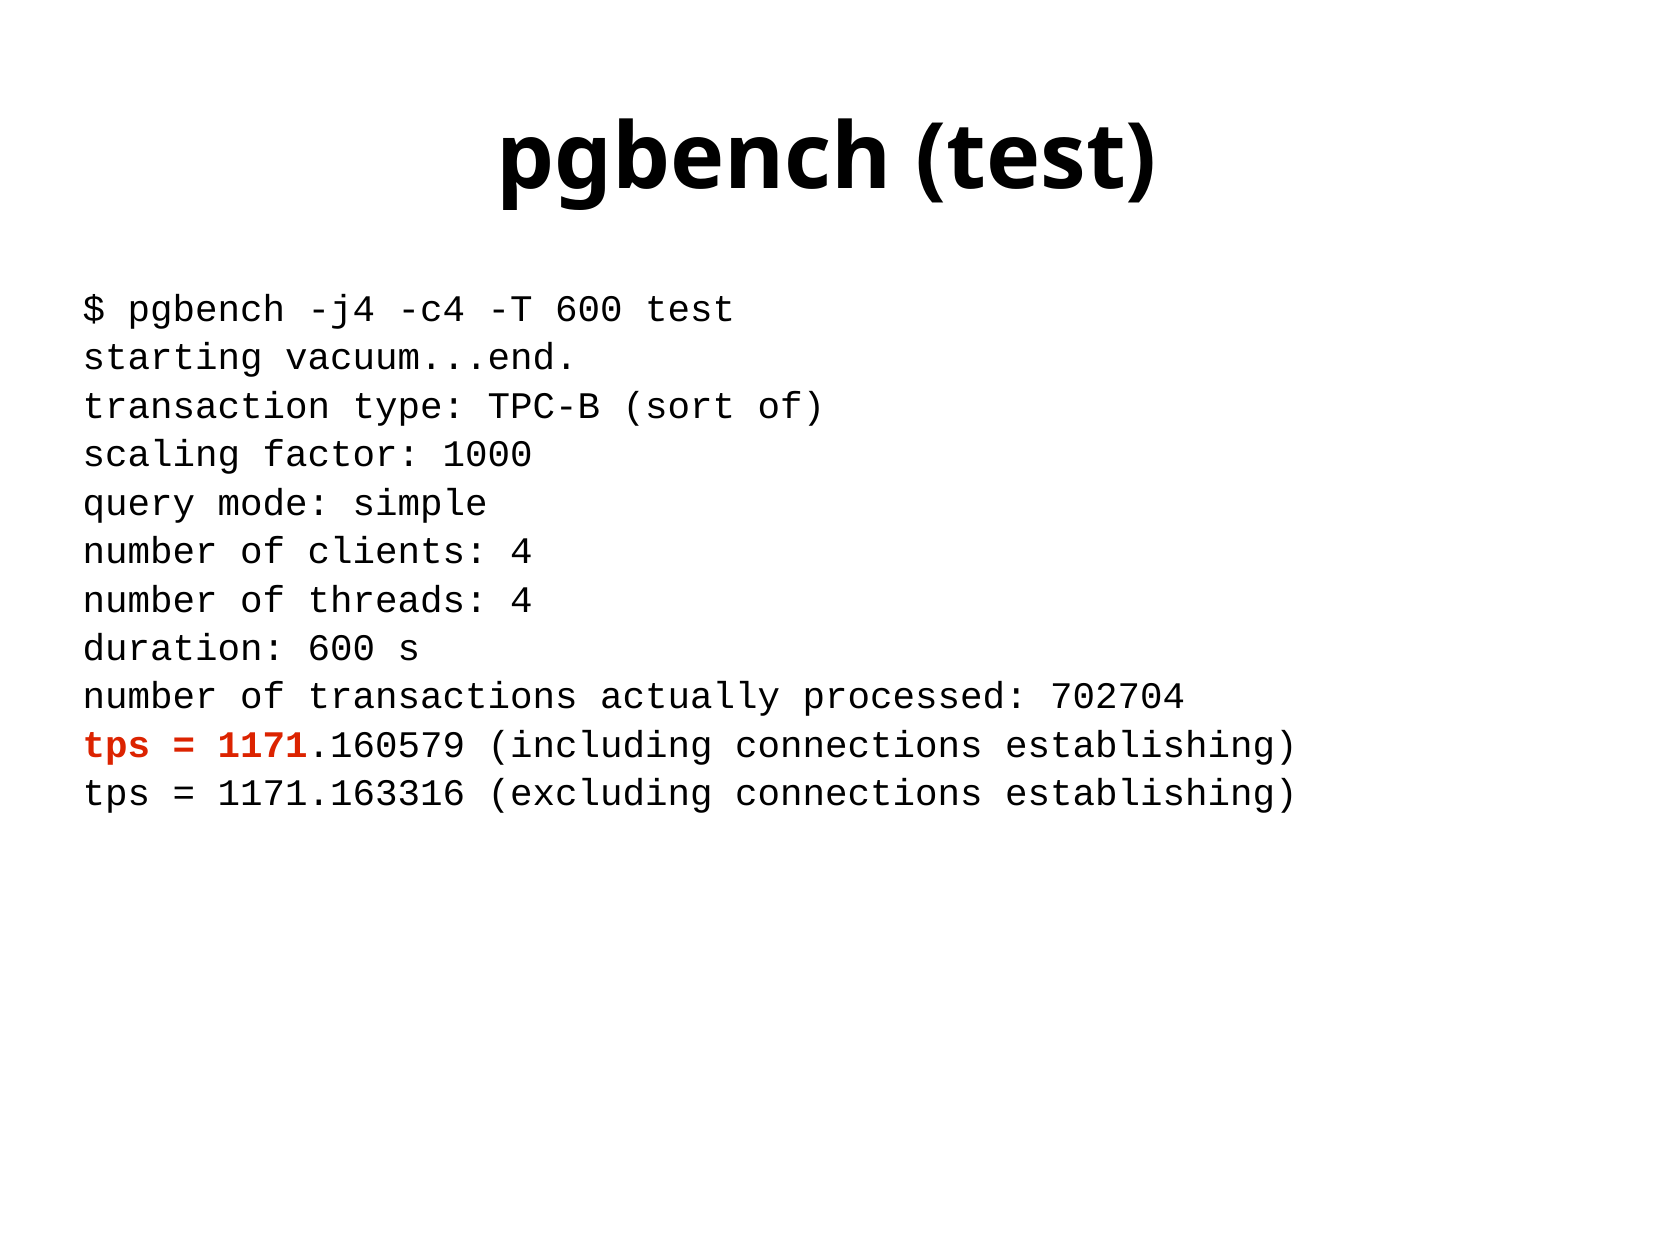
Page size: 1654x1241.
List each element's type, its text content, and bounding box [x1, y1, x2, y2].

list $ pgbench -j4 -c4 -T 600 test starting vacuum...end. transaction type: TPC-B (sort of) scaling factor: 1000 query mode: simple number of clients: 4 number of threads: 4 duration: 600 s number of transactions actually processed: 702704 tps = 1171.160579 (including connections establishing) tps = 1171.163316 (excluding connections establishing) [82, 290, 1538, 1111]
title pgbench (test) [82, 49, 1571, 257]
